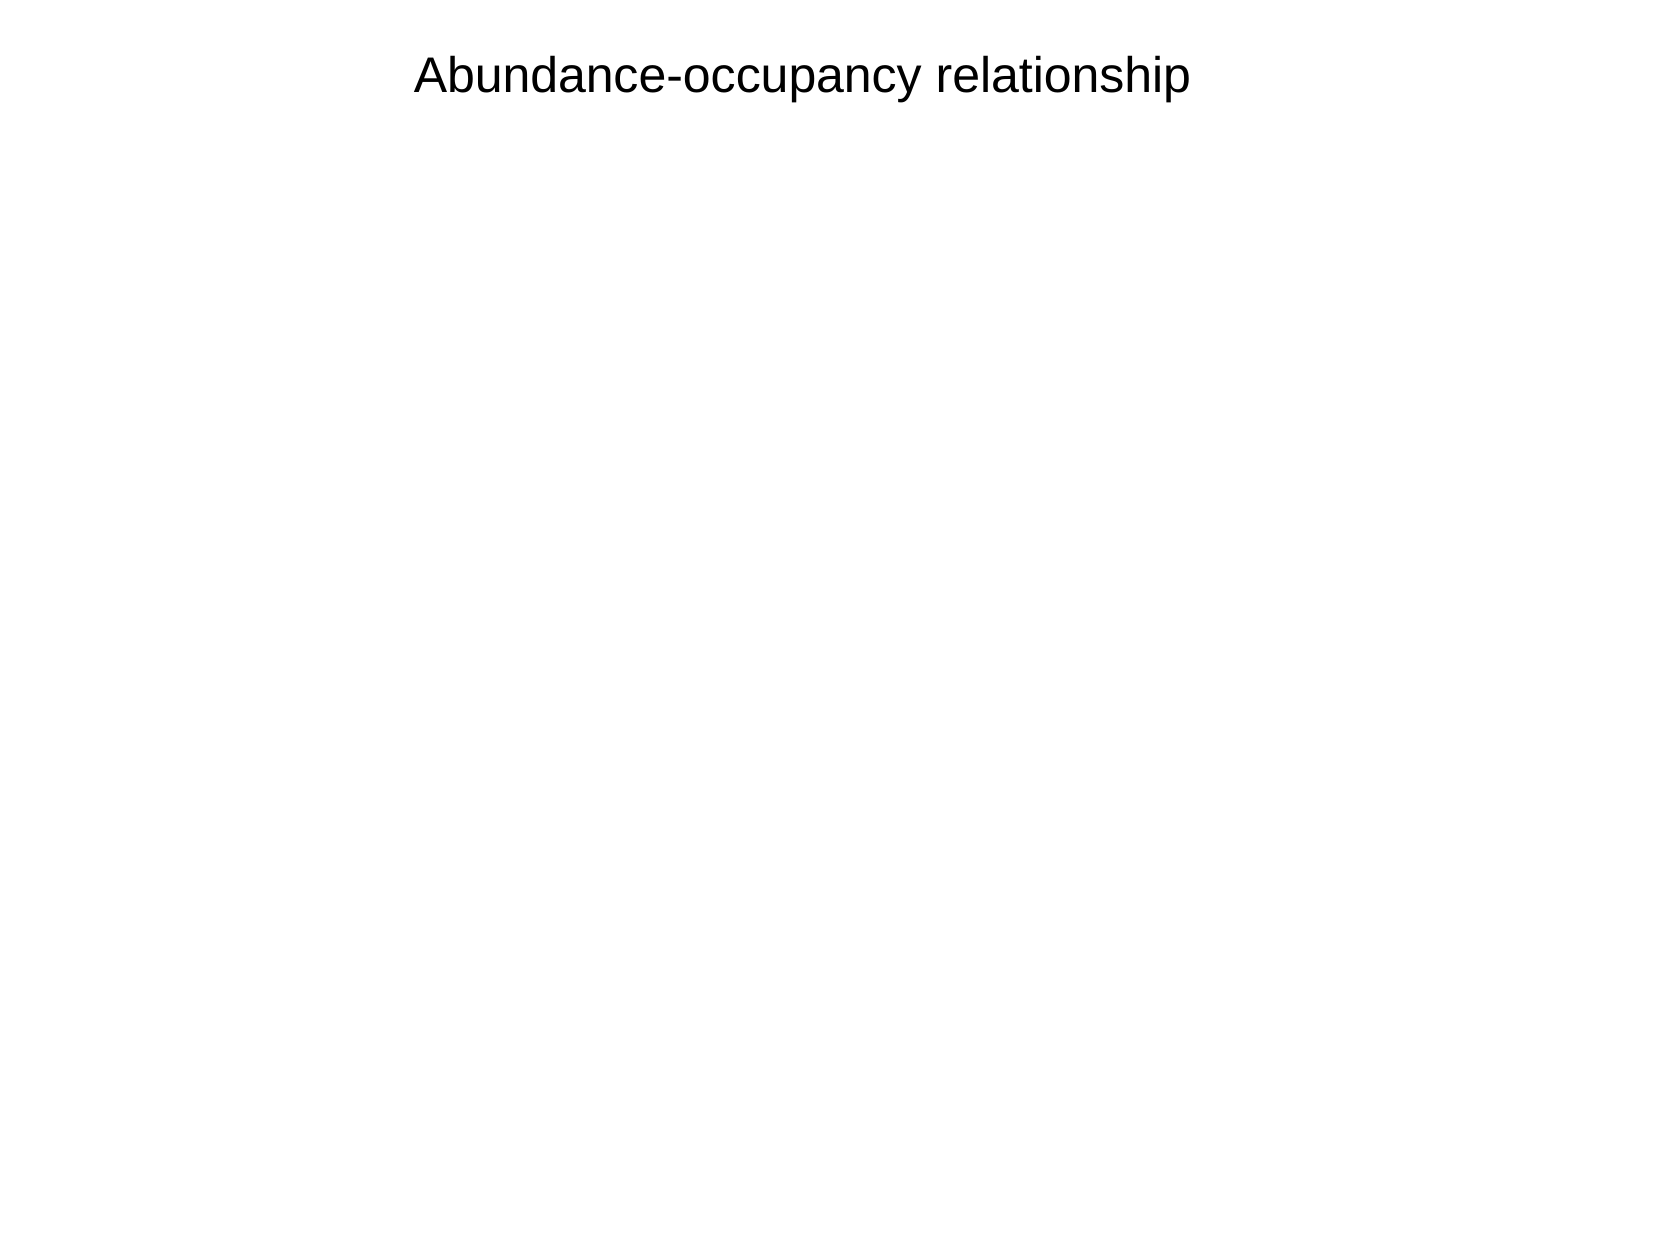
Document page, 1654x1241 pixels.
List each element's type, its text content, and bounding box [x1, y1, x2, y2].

text_box Abundance-occupancy relationship [399, 40, 1405, 121]
